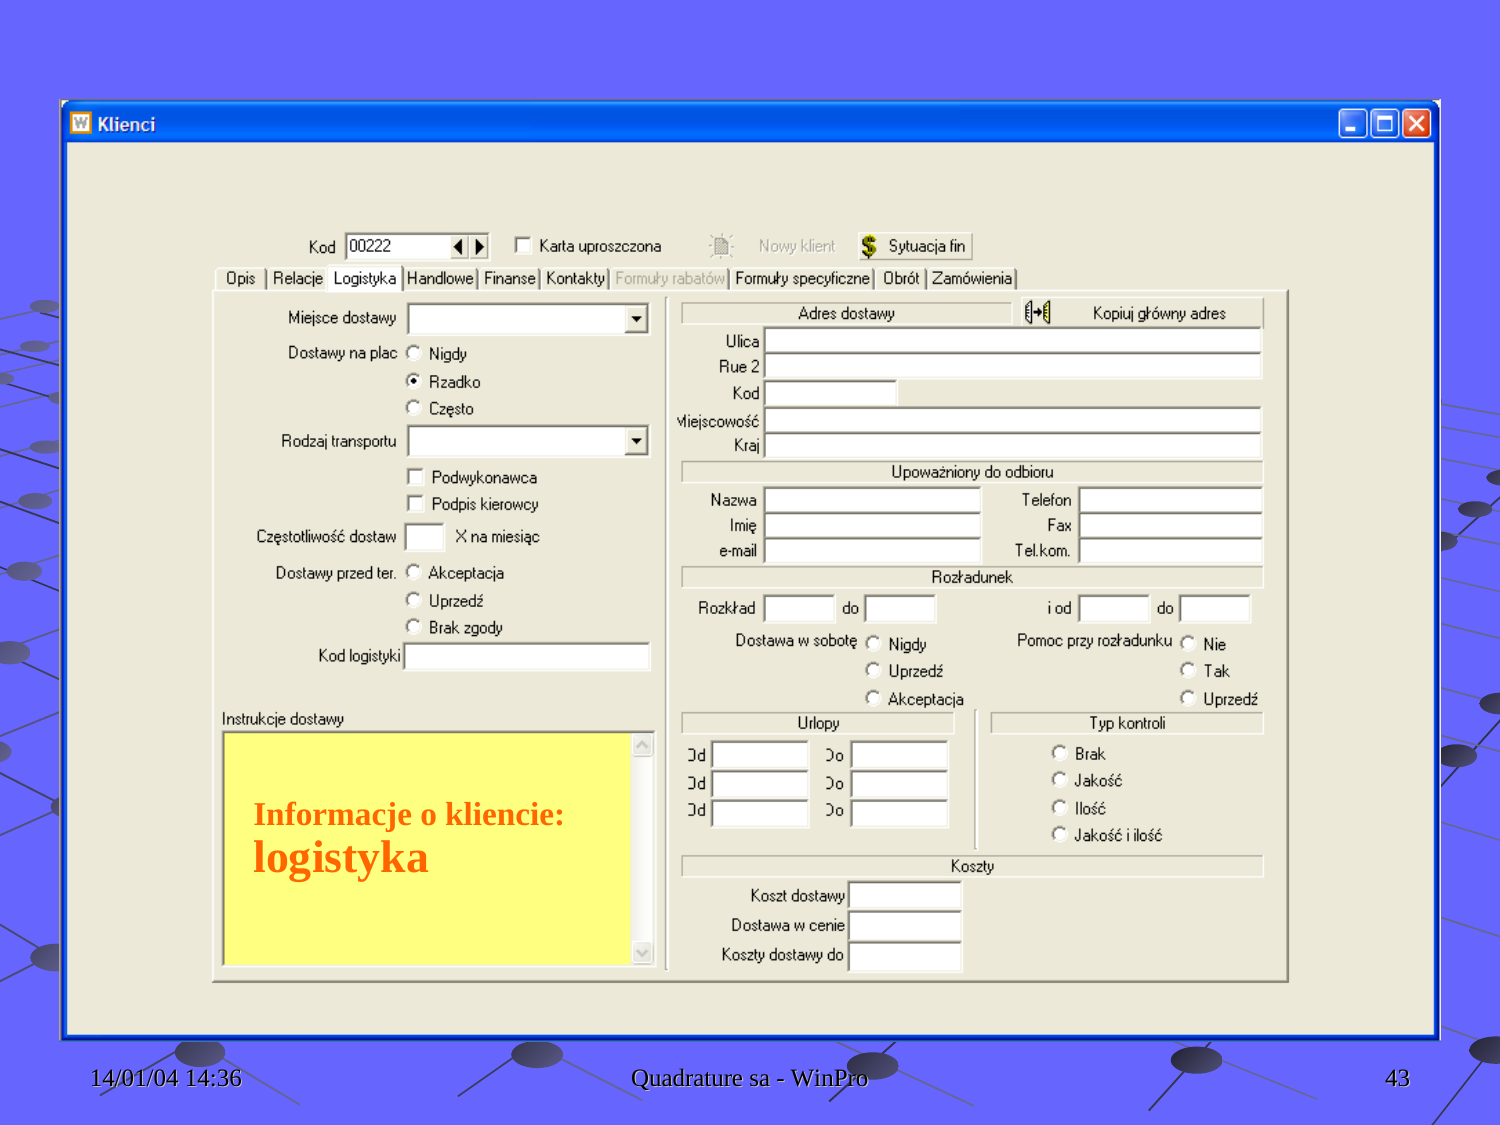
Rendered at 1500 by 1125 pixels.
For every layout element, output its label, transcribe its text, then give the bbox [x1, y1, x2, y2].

text_box Informacje o kliencie: logistyka [253, 787, 617, 882]
picture [59, 99, 1441, 1042]
